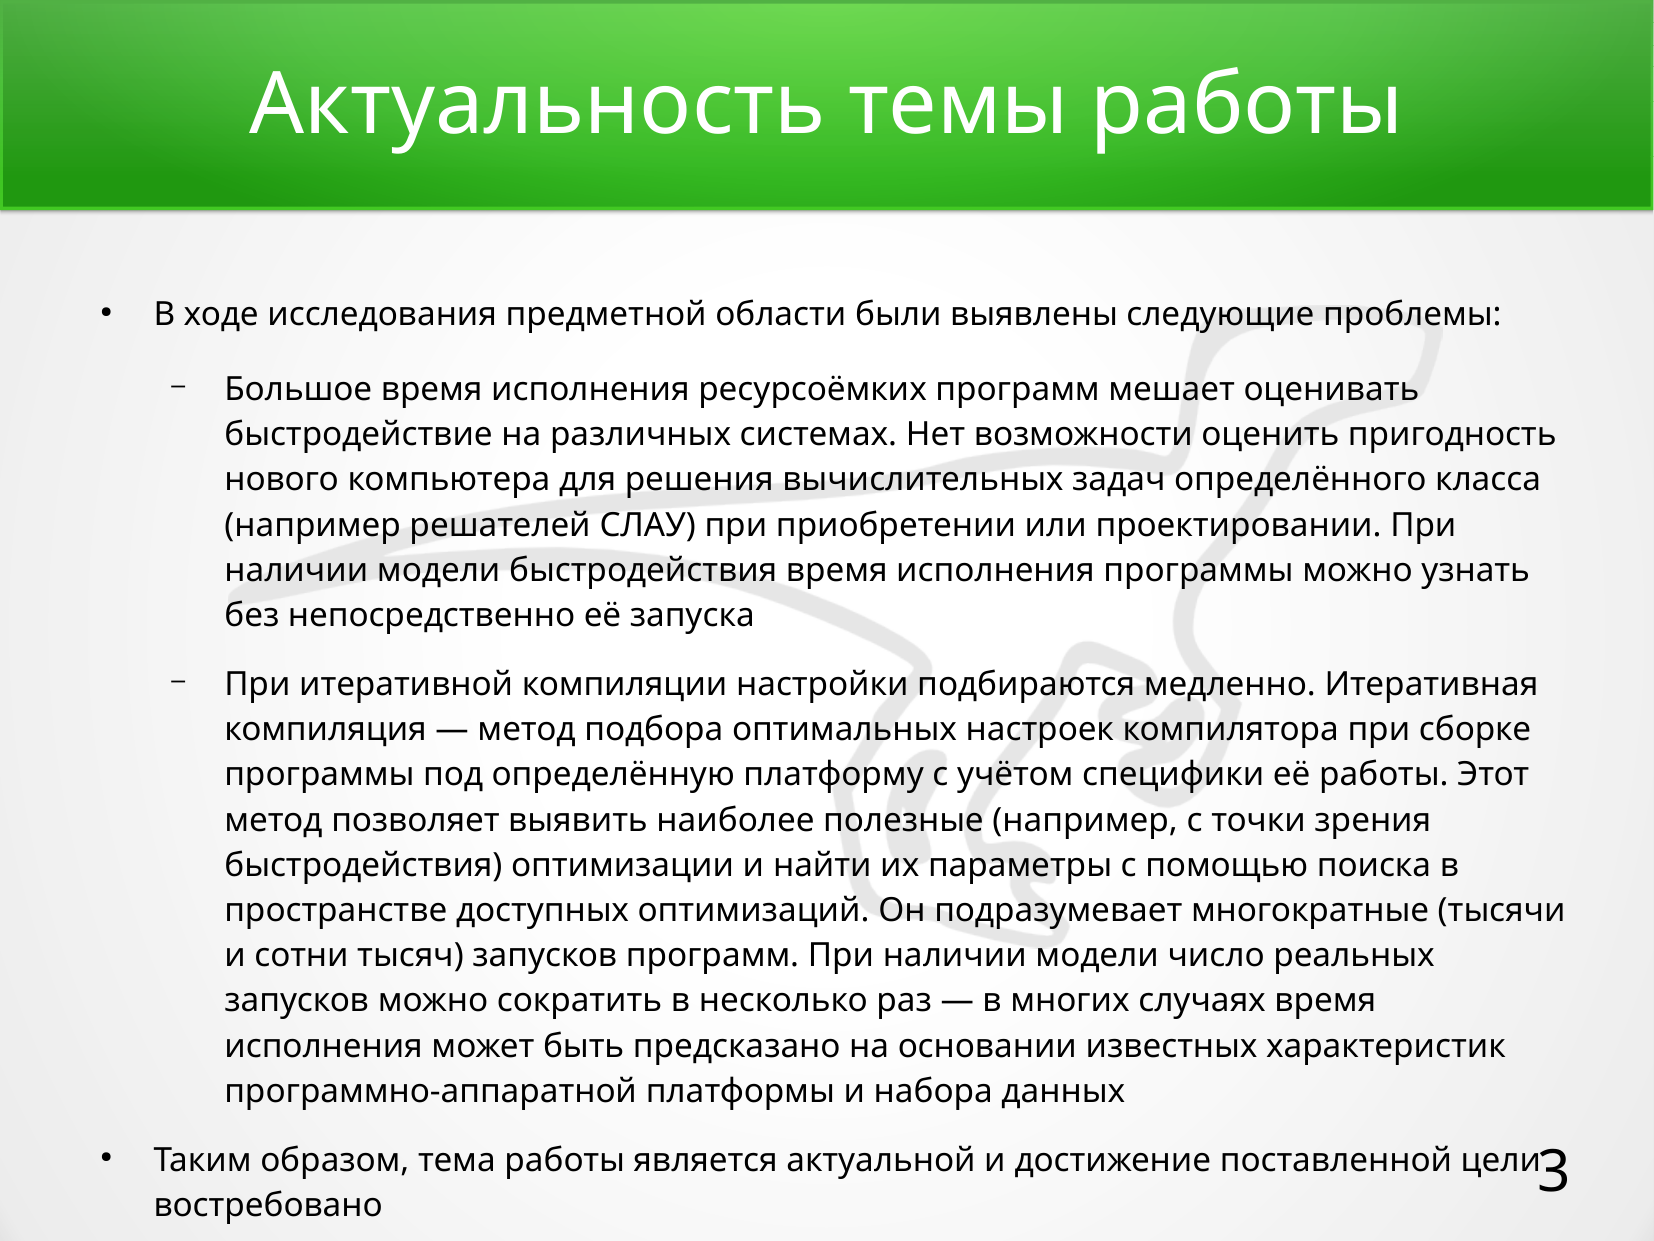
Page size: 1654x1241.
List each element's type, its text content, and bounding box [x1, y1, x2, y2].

title Актуальность темы работы [82, 0, 1571, 204]
list В ходе исследования предметной области были выявлены следующие проблемы: Большое время исполнения ресурсоёмких программ мешает оценивать быстродействие на различных системах. Нет возможности оценить пригодность нового компьютера для решения вычислительных задач определённого класса (например решателей СЛАУ) при приобретении или проектировании. При наличии модели быстродействия время исполнения программы можно узнать без непосредственно её запуска При итеративной компиляции настройки подбираются медленно. Итеративная компиляция — метод подбора оптимальных настроек компилятора при сборке программы под определённую платформу с учётом специфики её работы. Этот метод позволяет выявить наиболее полезные (например, с точки зрения быстродействия) оптимизации и найти их параметры с помощью поиска в пространстве доступных оптимизаций. Он подразумевает многократные (тысячи и сотни тысяч) запусков программ. При наличии модели число реальных запусков можно сократить в несколько раз — в многих случаях время исполнения может быть предсказано на основании известных характеристик программно-аппаратной платформы и набора данных Таким образом, тема работы является актуальной и достижение поставленной цели востребовано [82, 290, 1571, 1141]
